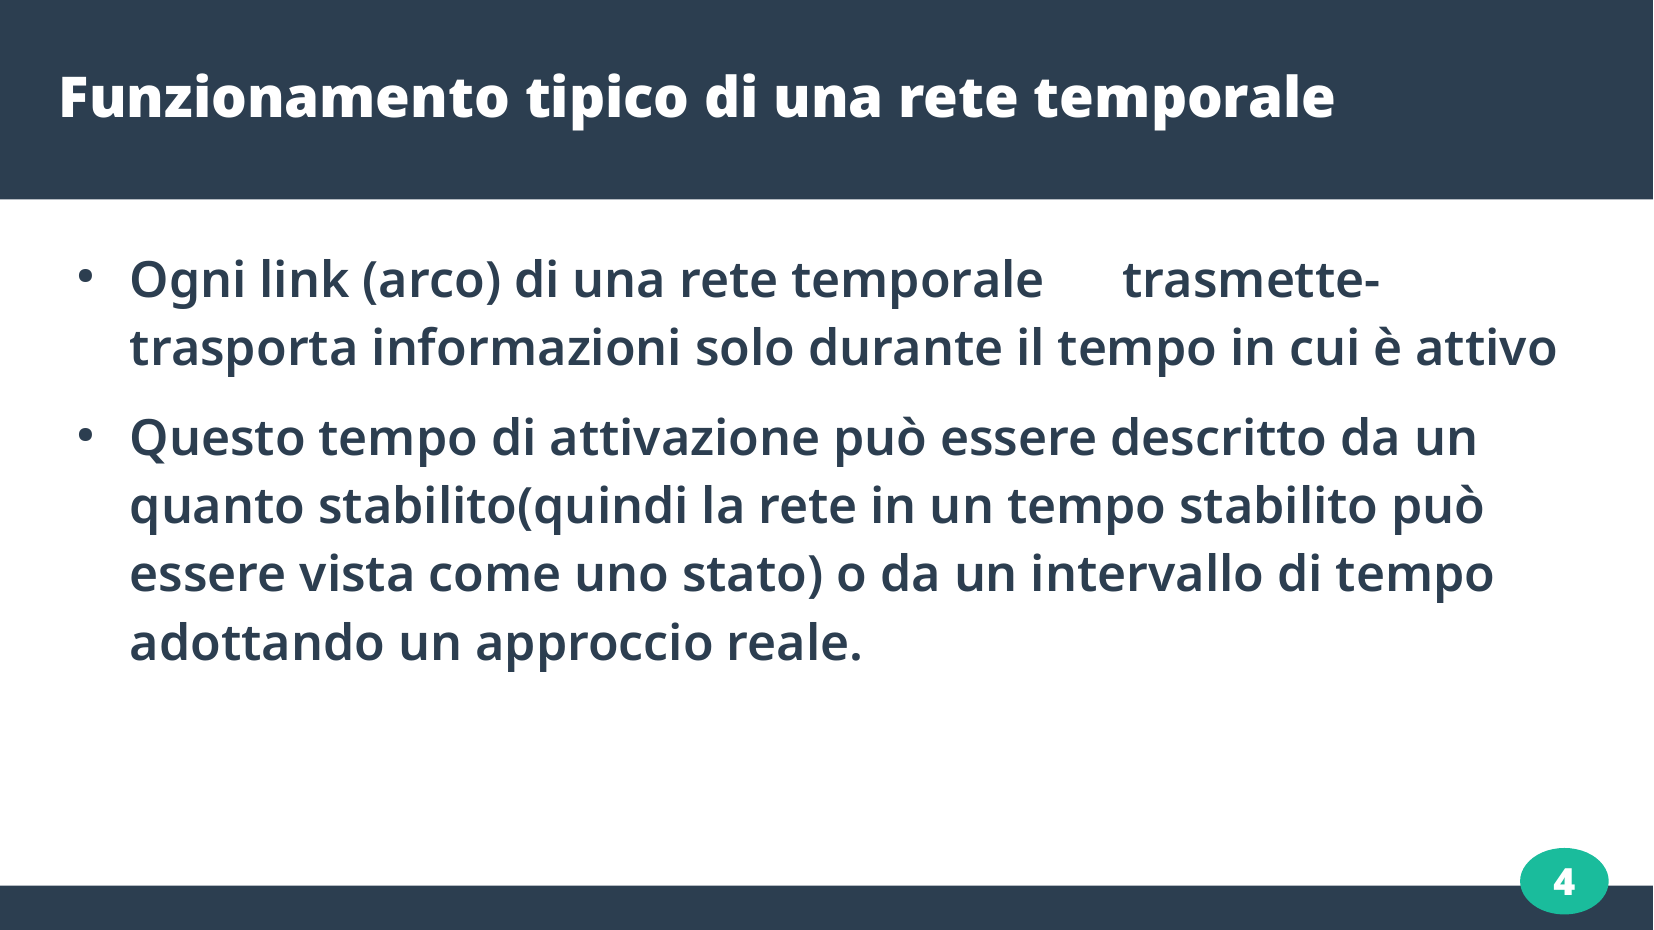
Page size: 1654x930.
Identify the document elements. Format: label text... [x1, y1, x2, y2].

list Ogni link (arco) di una rete temporale trasmette-trasporta informazioni solo durante il tempo in cui è attivo Questo tempo di attivazione può essere descritto da un quanto stabilito(quindi la rete in un tempo stabilito può essere vista come uno stato) o da un intervallo di tempo adottando un approccio reale. [58, 243, 1594, 864]
title Funzionamento tipico di una rete temporale [58, 36, 1594, 155]
